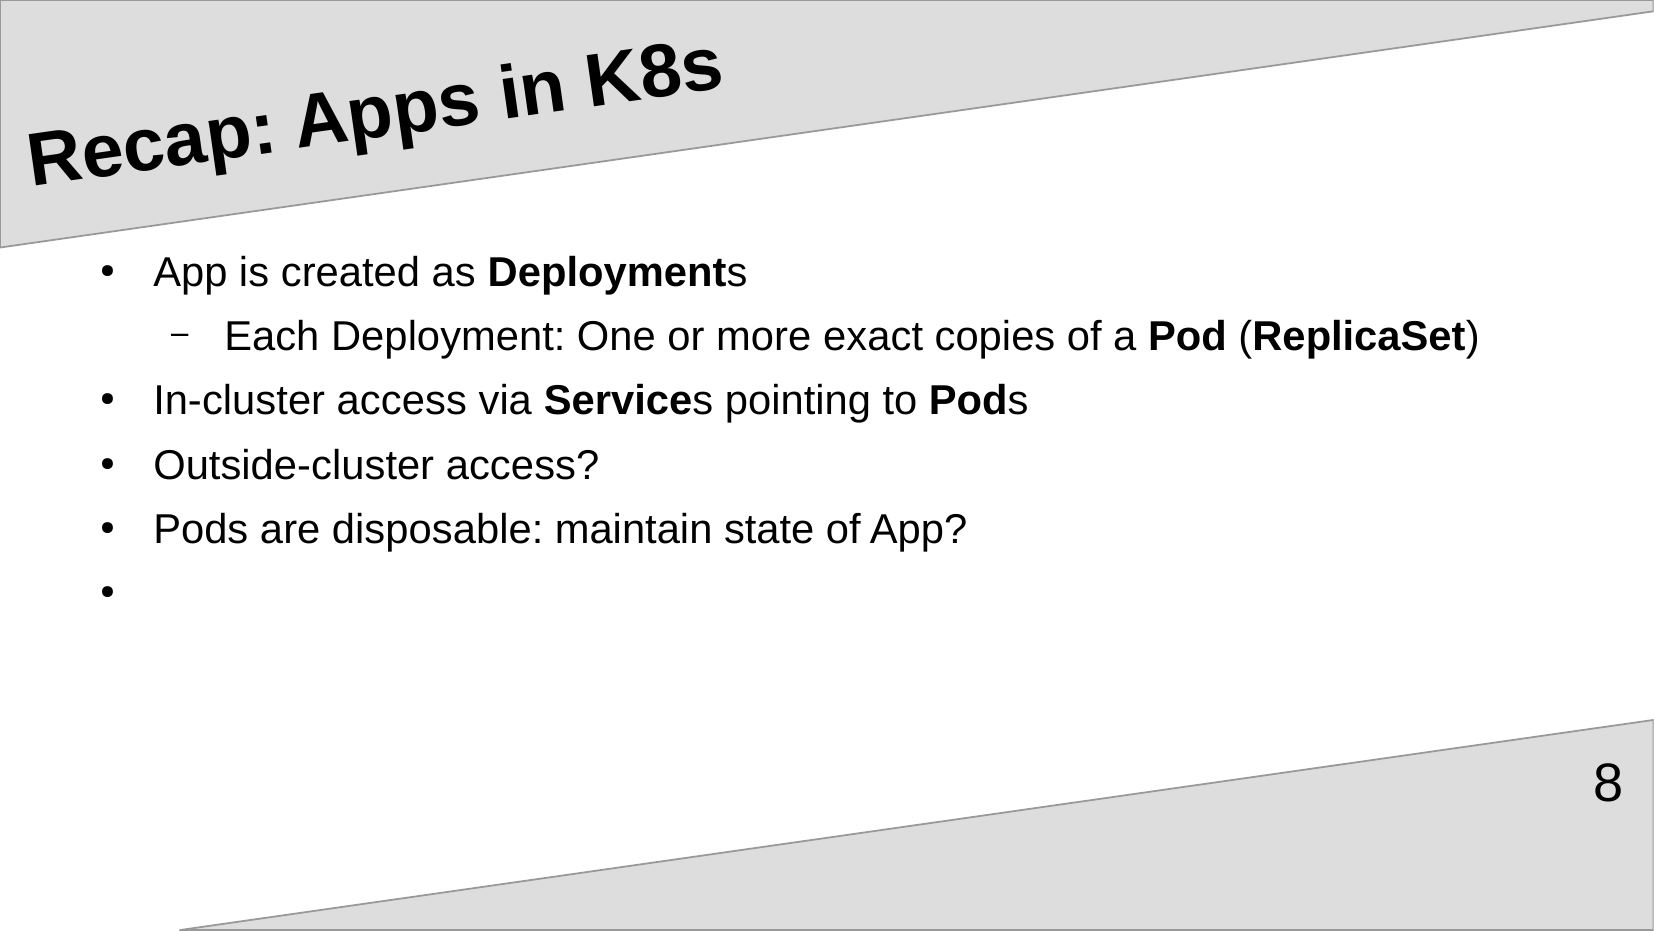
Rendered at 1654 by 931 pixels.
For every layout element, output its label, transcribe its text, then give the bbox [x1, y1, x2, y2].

list App is created as Deployments Each Deployment: One or more exact copies of a Pod (ReplicaSet) In-cluster access via Services pointing to Pods Outside-cluster access? Pods are disposable: maintain state of App? [82, 248, 1538, 789]
title Recap: Apps in K8s [16, 0, 1501, 239]
